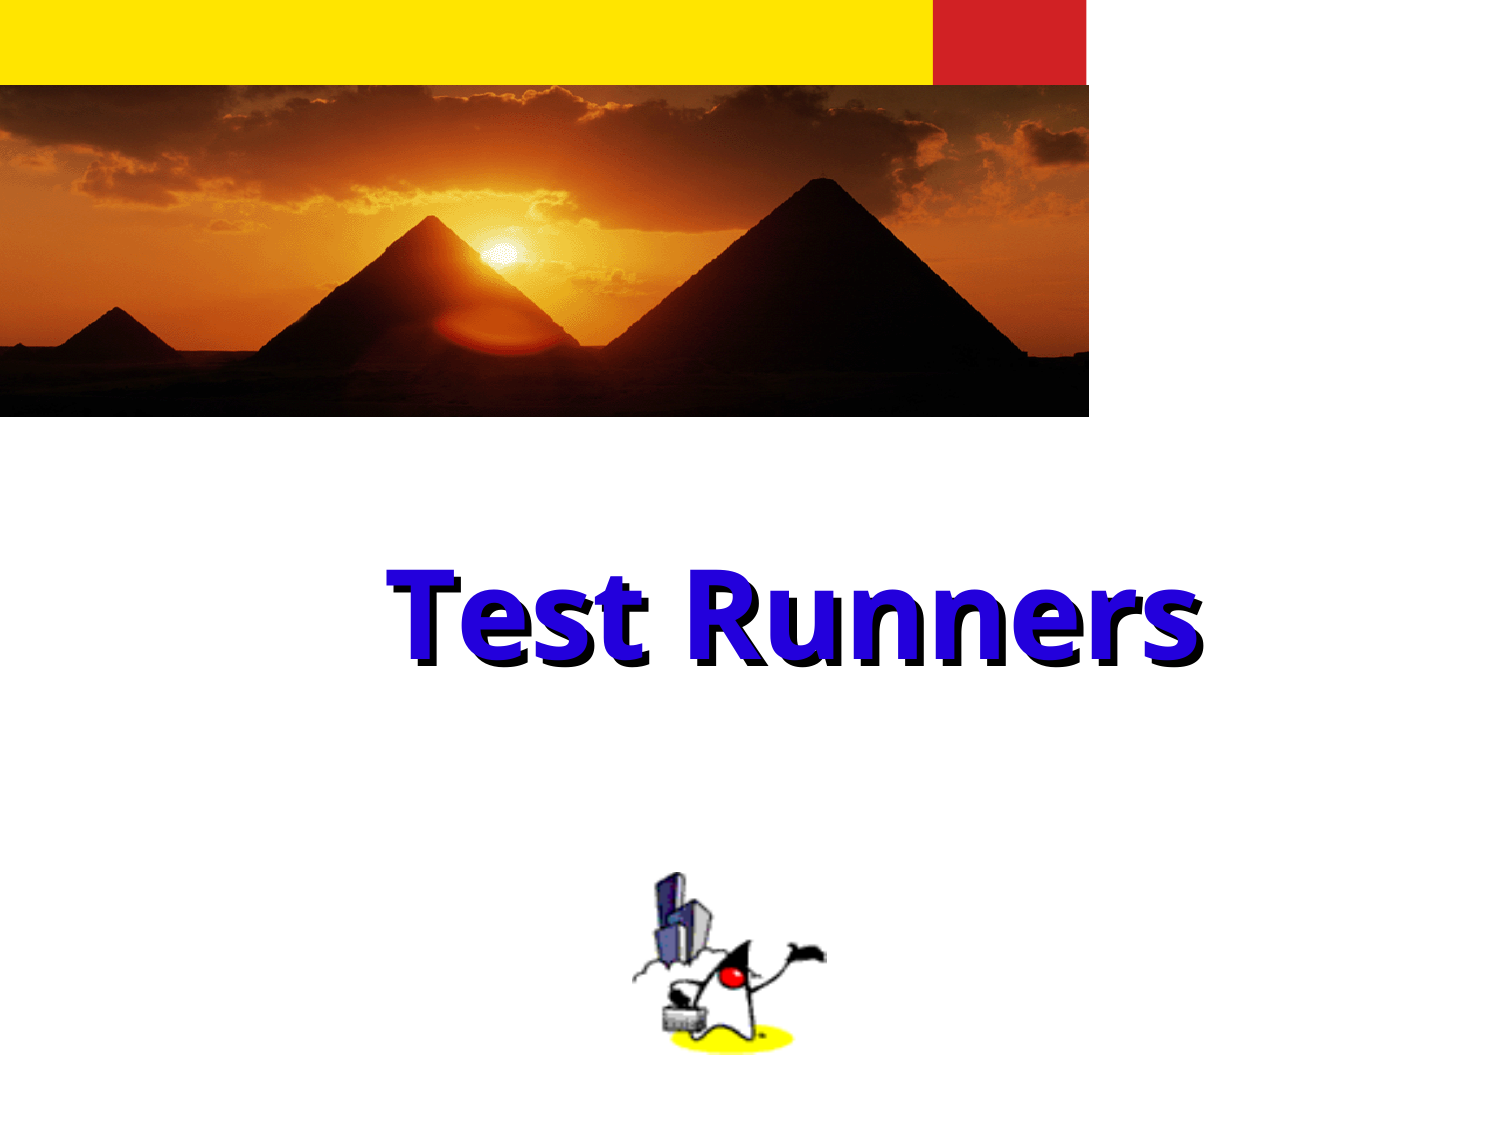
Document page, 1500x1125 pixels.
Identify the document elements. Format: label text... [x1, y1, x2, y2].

picture [632, 872, 827, 1055]
text_box Test Runners [369, 524, 1217, 884]
picture [0, 85, 1089, 417]
